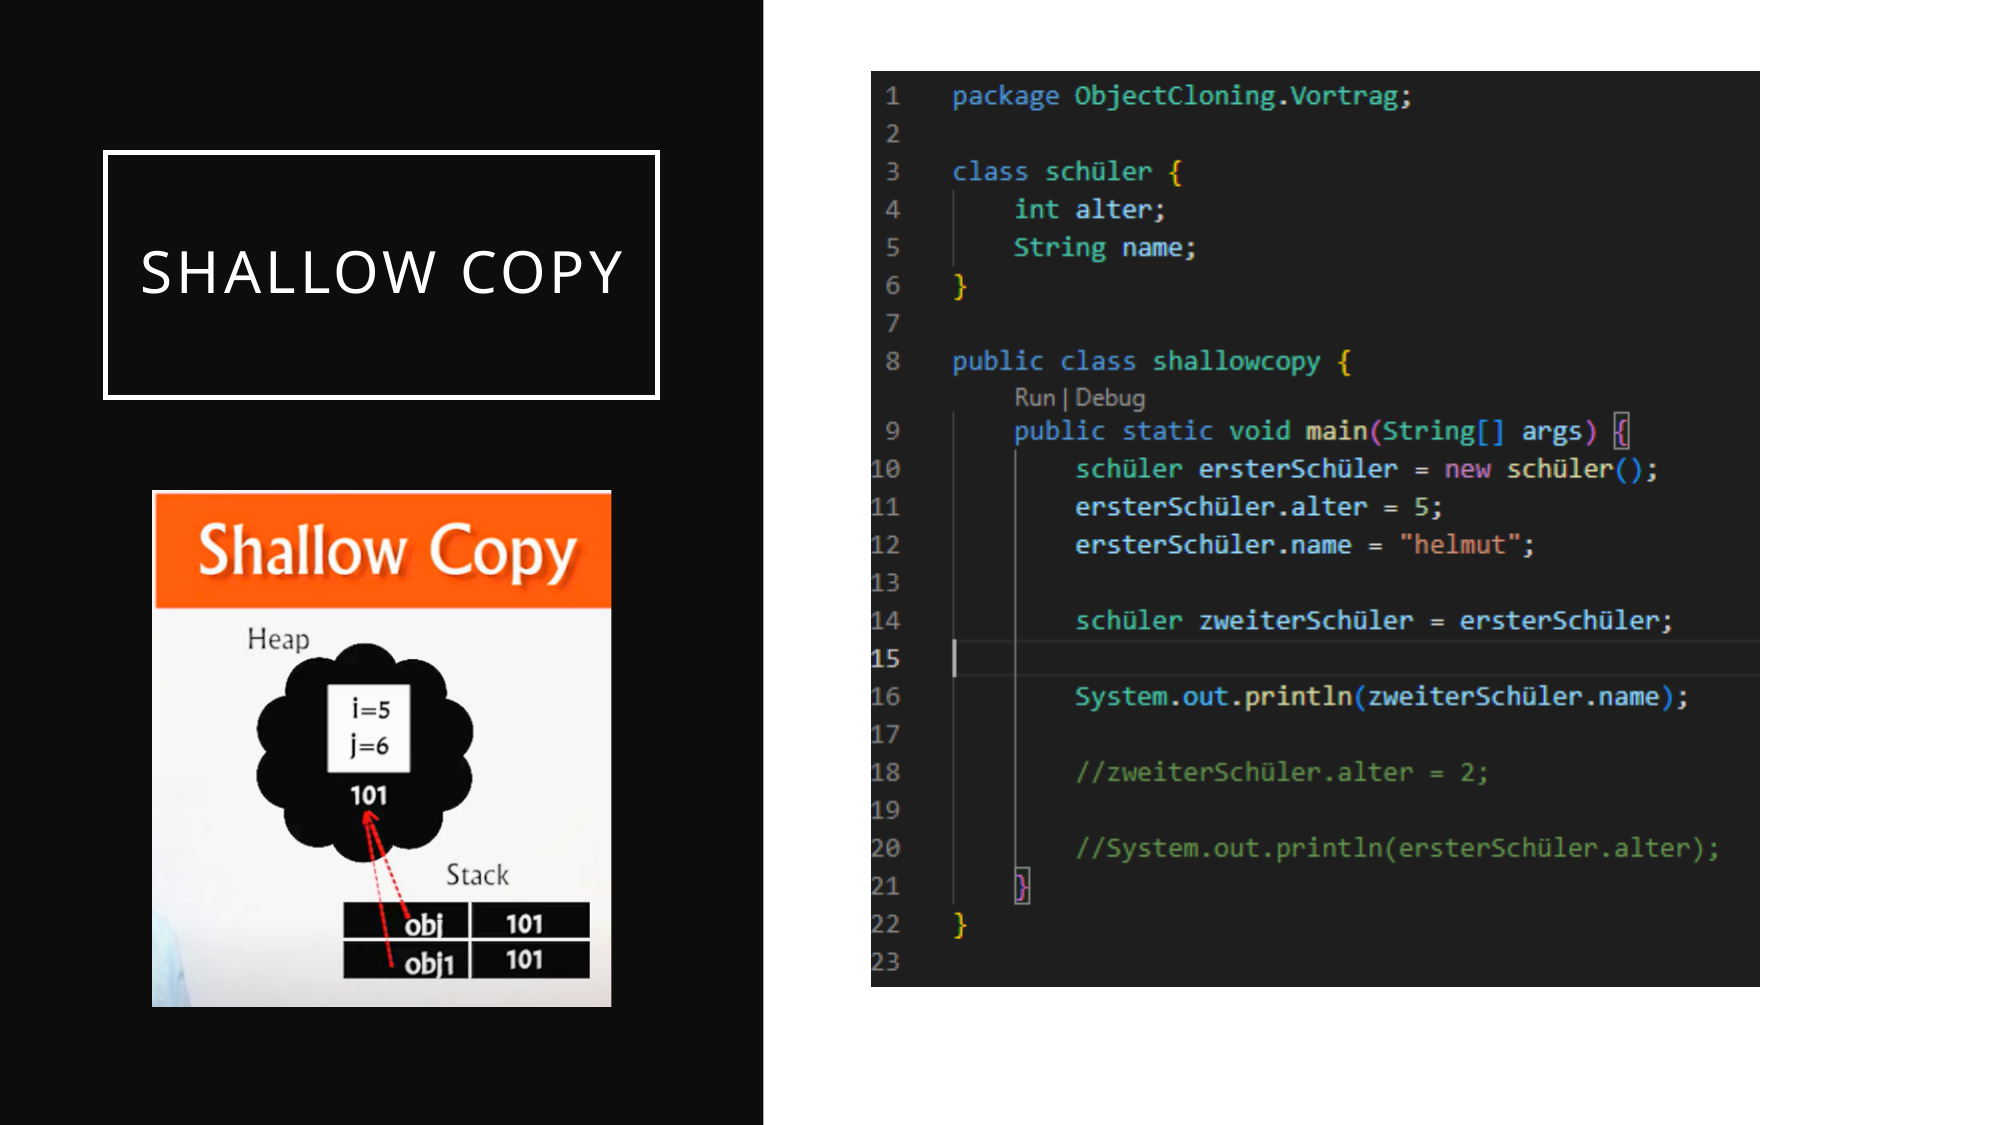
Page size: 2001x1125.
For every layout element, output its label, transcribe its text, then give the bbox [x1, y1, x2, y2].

text_box [0, 0, 2000, 1125]
picture [152, 490, 612, 1007]
picture [871, 71, 1760, 988]
title Shallow copy [105, 152, 658, 398]
